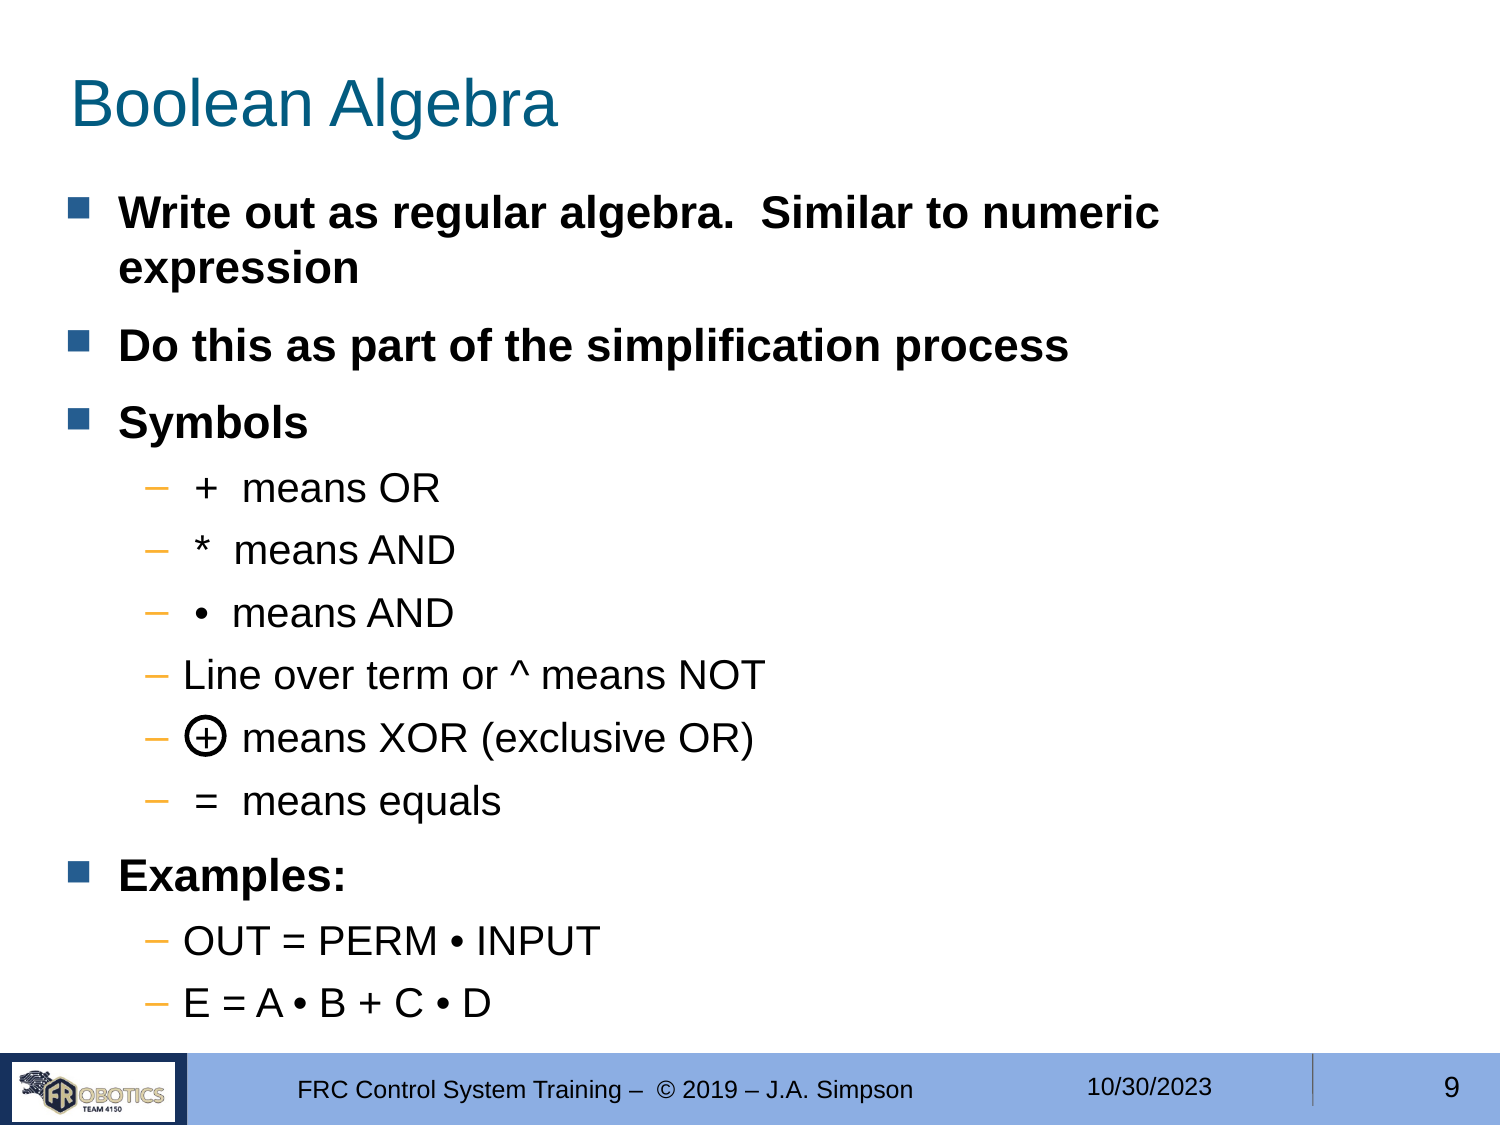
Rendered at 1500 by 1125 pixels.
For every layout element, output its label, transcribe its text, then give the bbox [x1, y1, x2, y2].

footer FRC Control System Training – © 2019 – J.A. Simpson [225, 1074, 988, 1103]
list Write out as regular algebra. Similar to numeric expression Do this as part of the simplification process Symbols + means OR * means AND • means AND Line over term or ^ means NOT + means XOR (exclusive OR) = means equals Examples: OUT = PERM • INPUT E = A • B + C • D [55, 174, 1340, 1025]
slide_number 10/30/2023 [1012, 1071, 1288, 1100]
slide_number <number> [1337, 1072, 1475, 1100]
title Boolean Algebra [55, 52, 1443, 148]
picture [12, 1062, 175, 1122]
